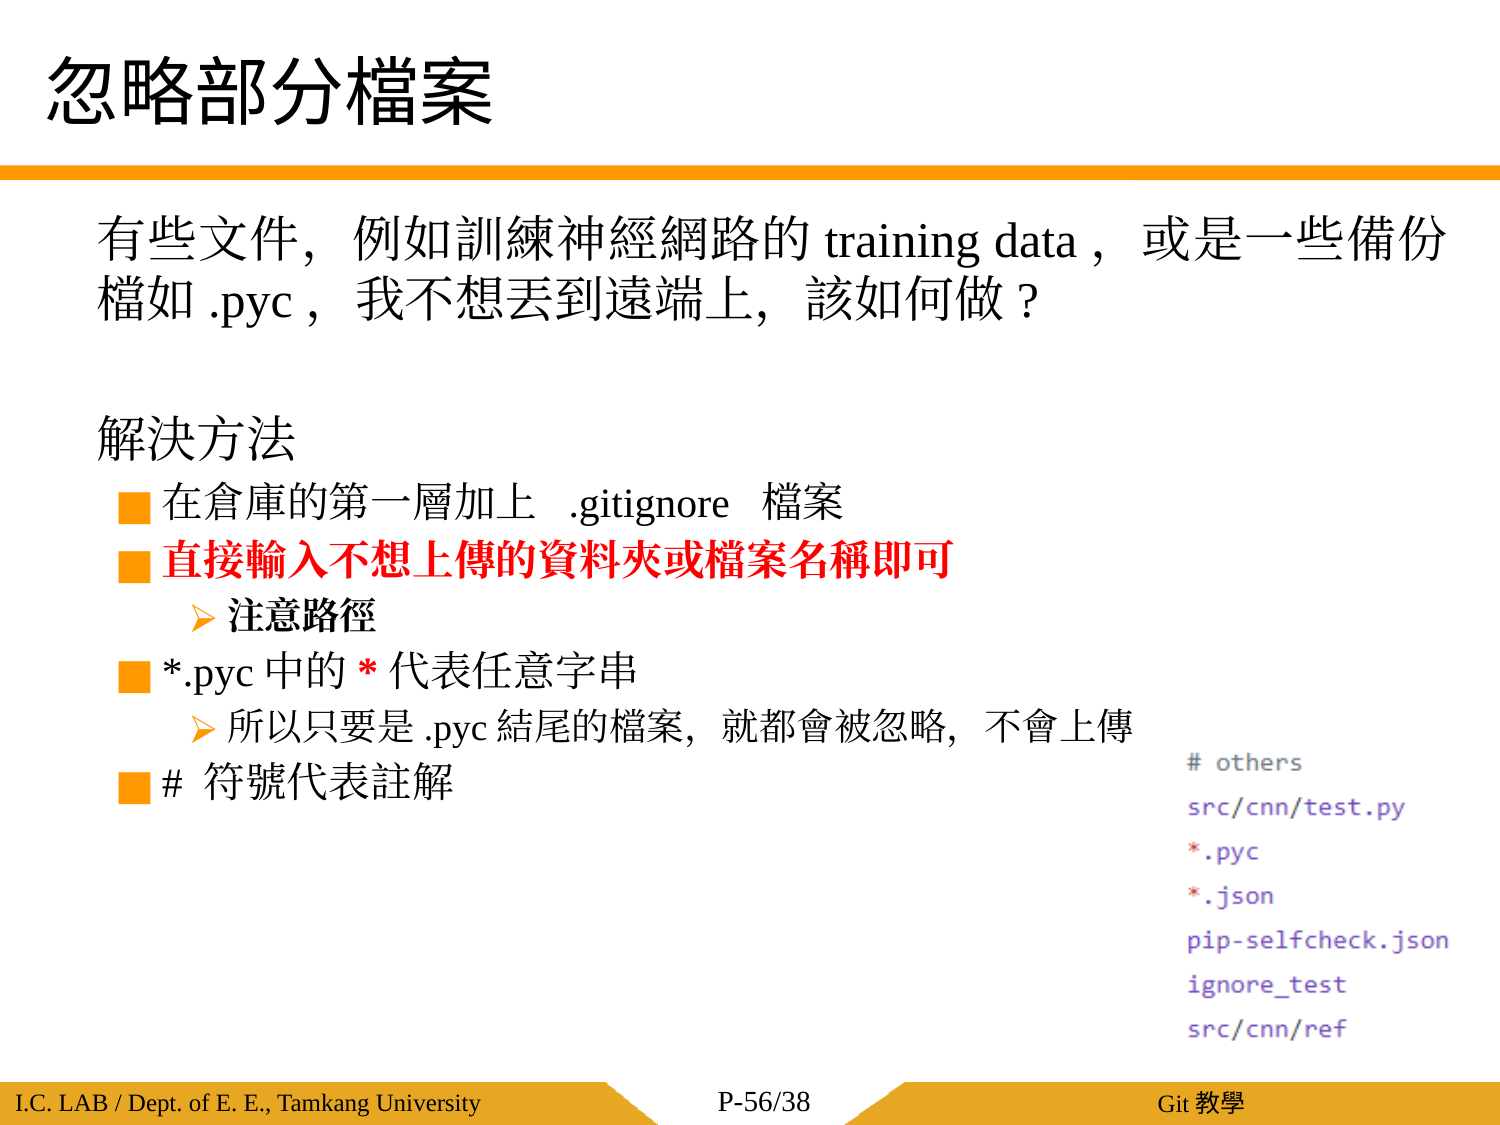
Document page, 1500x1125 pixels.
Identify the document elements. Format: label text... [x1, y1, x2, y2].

title 忽略部分檔案 [29, 19, 1459, 161]
picture [1175, 739, 1467, 1057]
list 有些文件，例如訓練神經網路的training data，或是一些備份檔如.pyc，我不想丟到遠端上，該如何做? 解決方法 在倉庫的第一層加上 .gitignore 檔案 直接輸入不想上傳的資料夾或檔案名稱即可 注意路徑 *.pyc中的*代表任意字串 所以只要是.pyc結尾的檔案，就都會被忽略，不會上傳 # 符號代表註解 [24, 200, 1463, 1074]
picture [842, 1082, 1500, 1125]
picture [0, 1082, 658, 1125]
